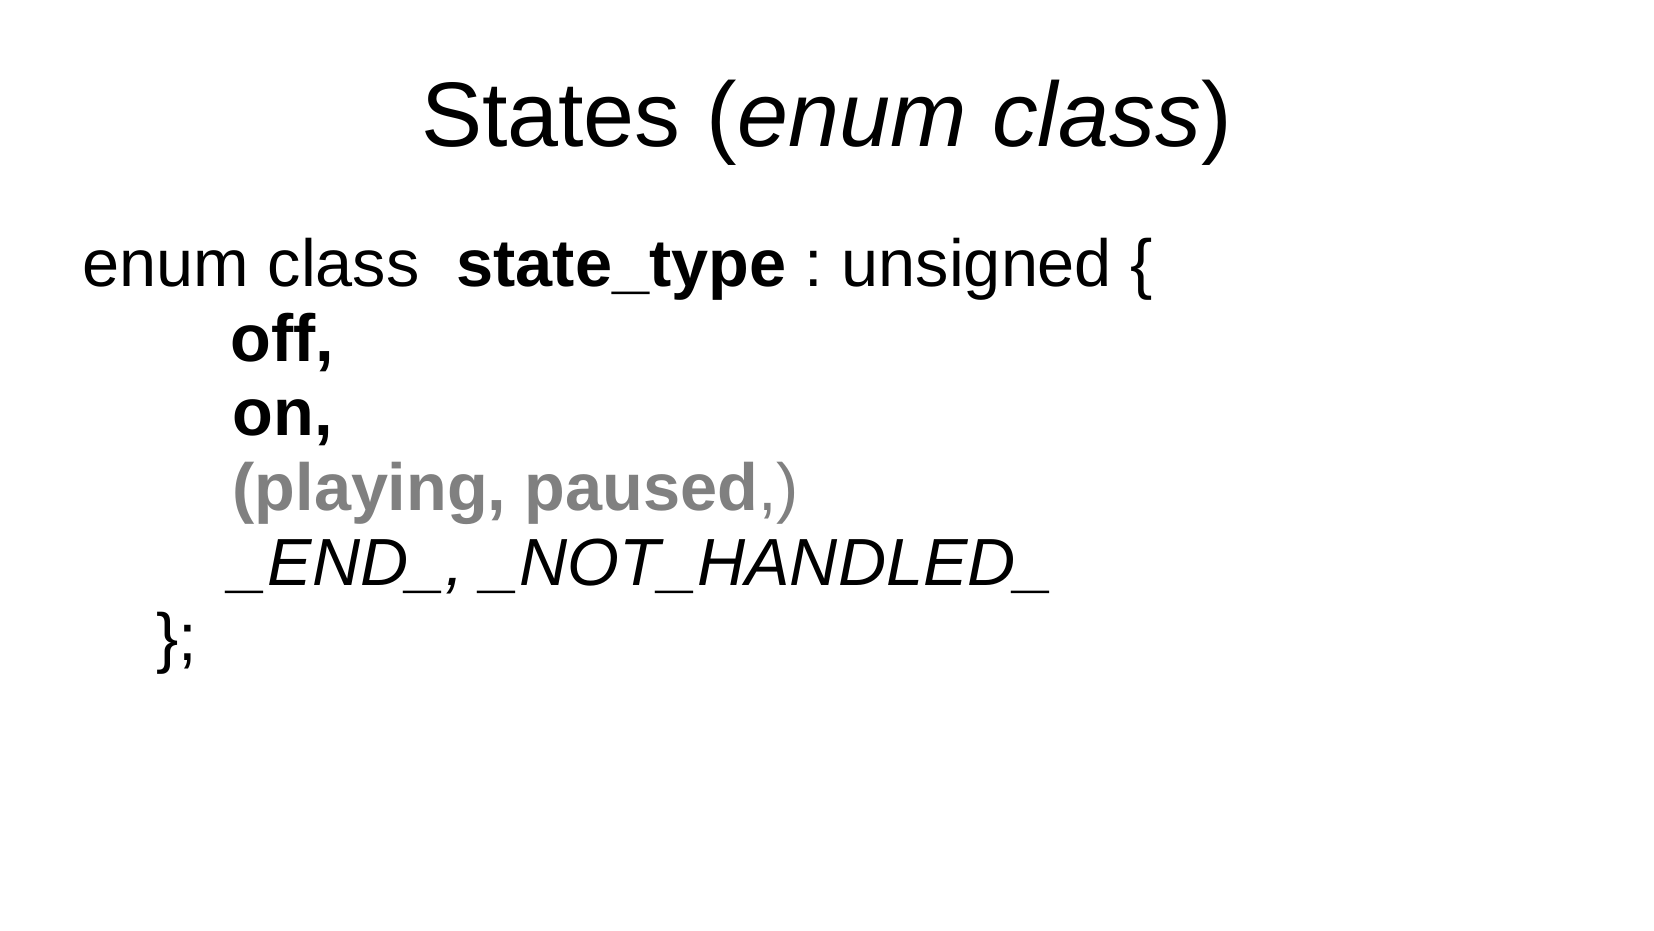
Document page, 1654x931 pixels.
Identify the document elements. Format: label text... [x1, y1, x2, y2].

text_box enum class state_type : unsigned { off, on, (playing, paused,) _END_, _NOT_HANDLED_ }; [82, 180, 1571, 796]
title States (enum class) [82, 37, 1571, 180]
